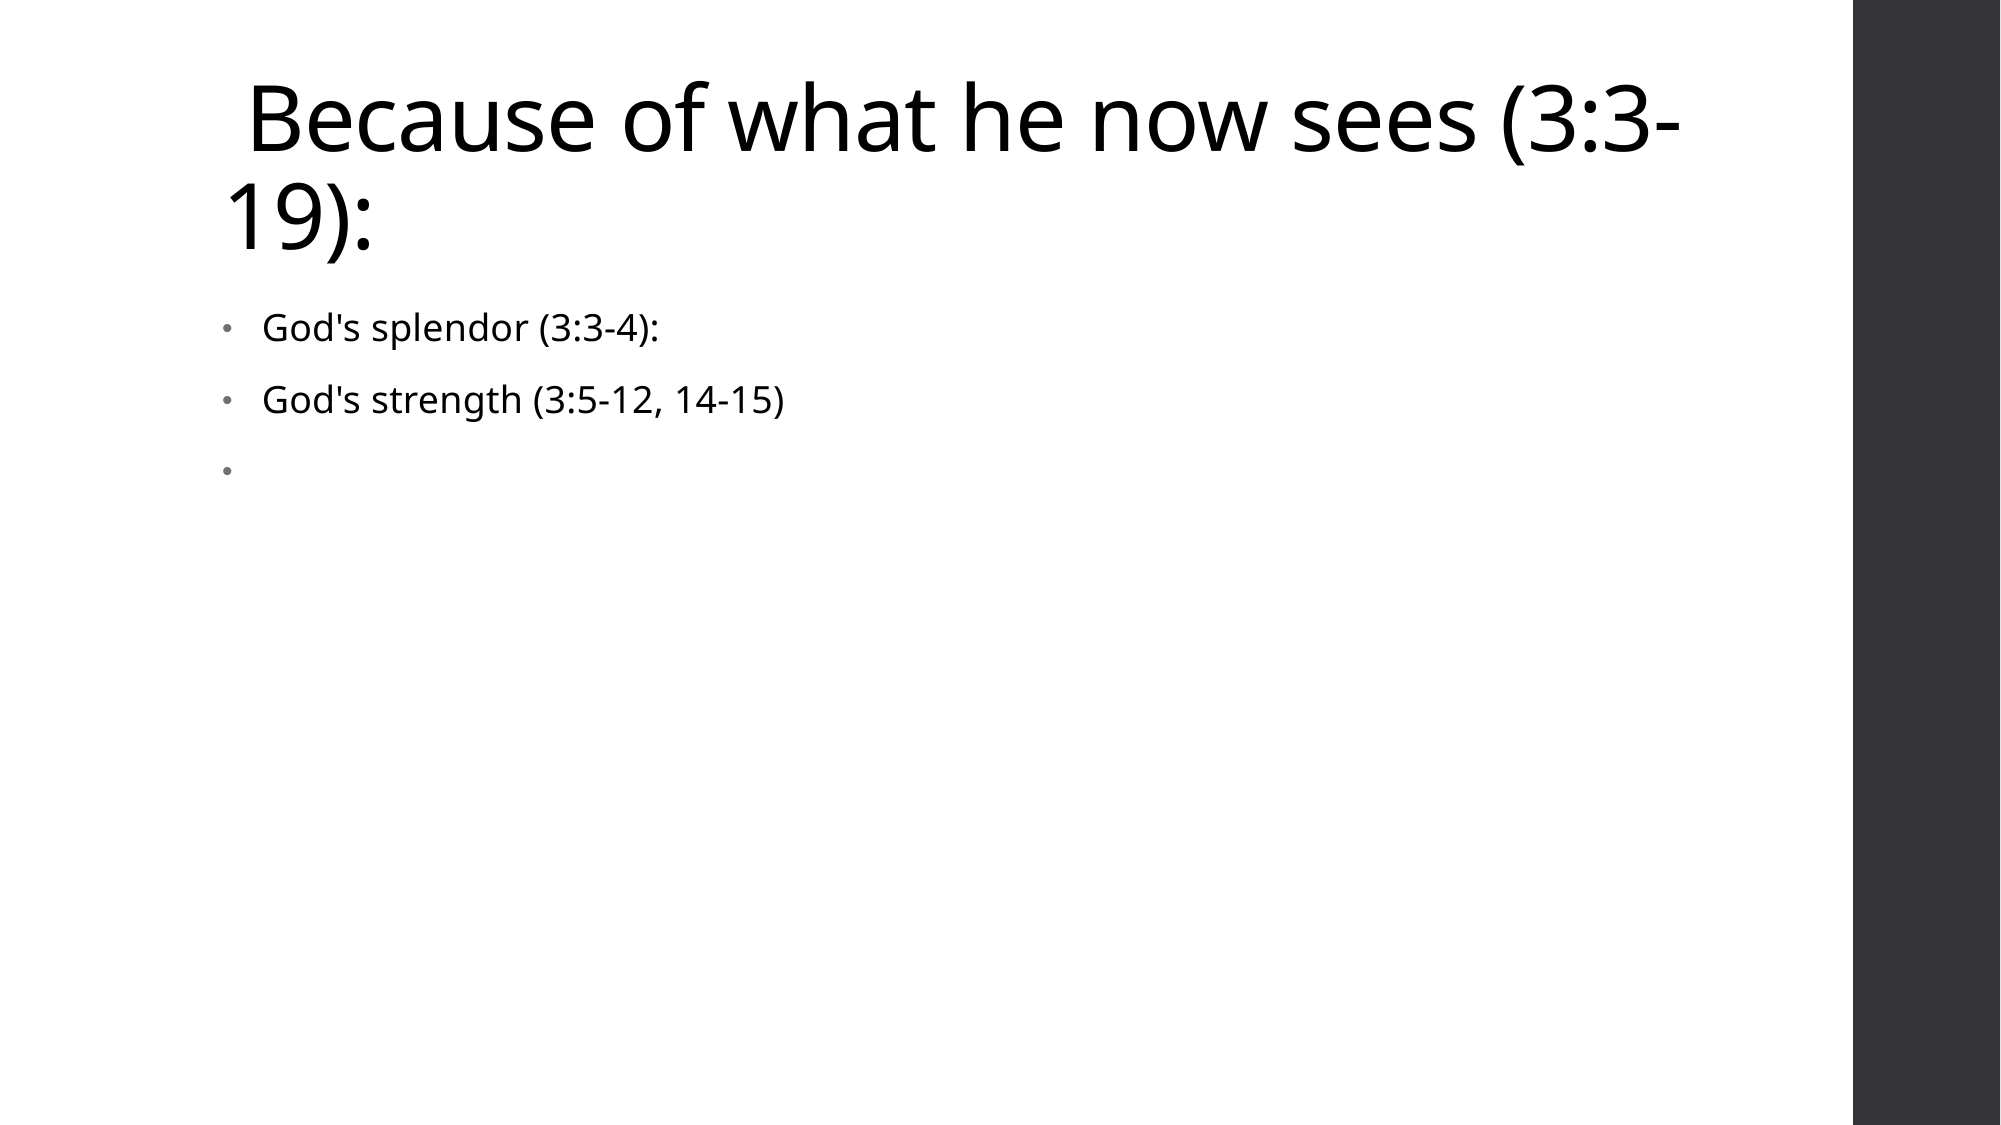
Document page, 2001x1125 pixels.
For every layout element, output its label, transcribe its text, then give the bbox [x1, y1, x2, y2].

title Because of what he now sees (3:3-19): [206, 60, 1797, 278]
list God's splendor (3:3-4): God's strength (3:5-12, 14-15) [206, 299, 1617, 1014]
